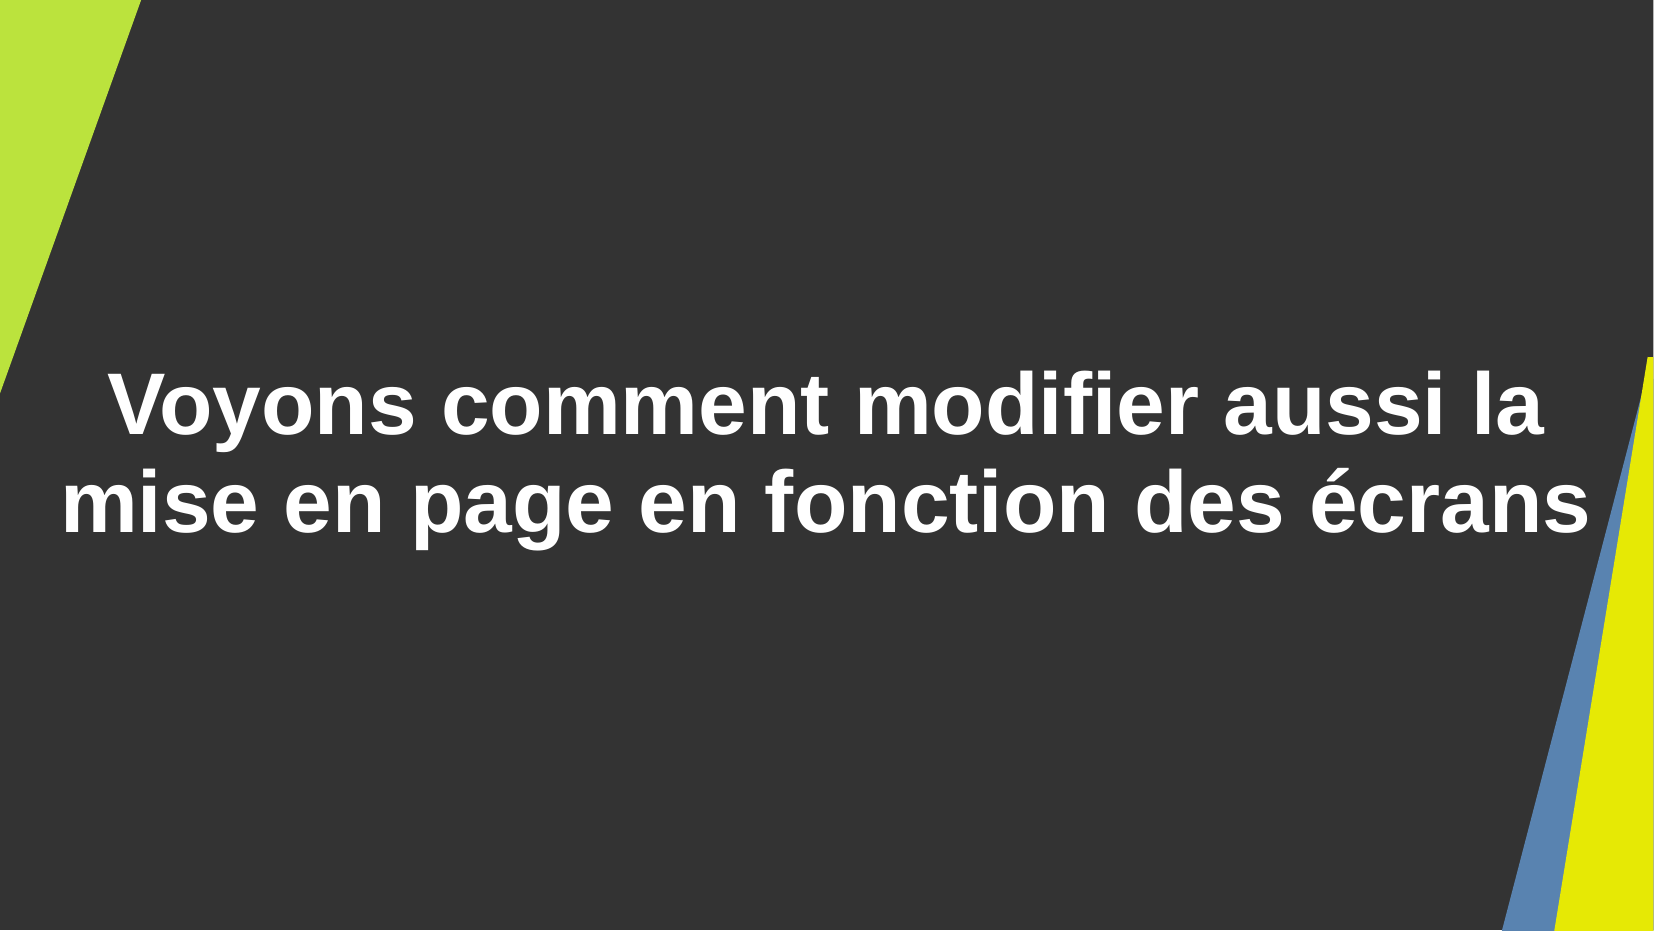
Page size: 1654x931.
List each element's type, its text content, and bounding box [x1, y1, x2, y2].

title Voyons comment modifier aussi la mise en page en fonction des écrans [31, 355, 1622, 576]
text_box [1501, 356, 1654, 931]
text_box [0, 0, 142, 394]
